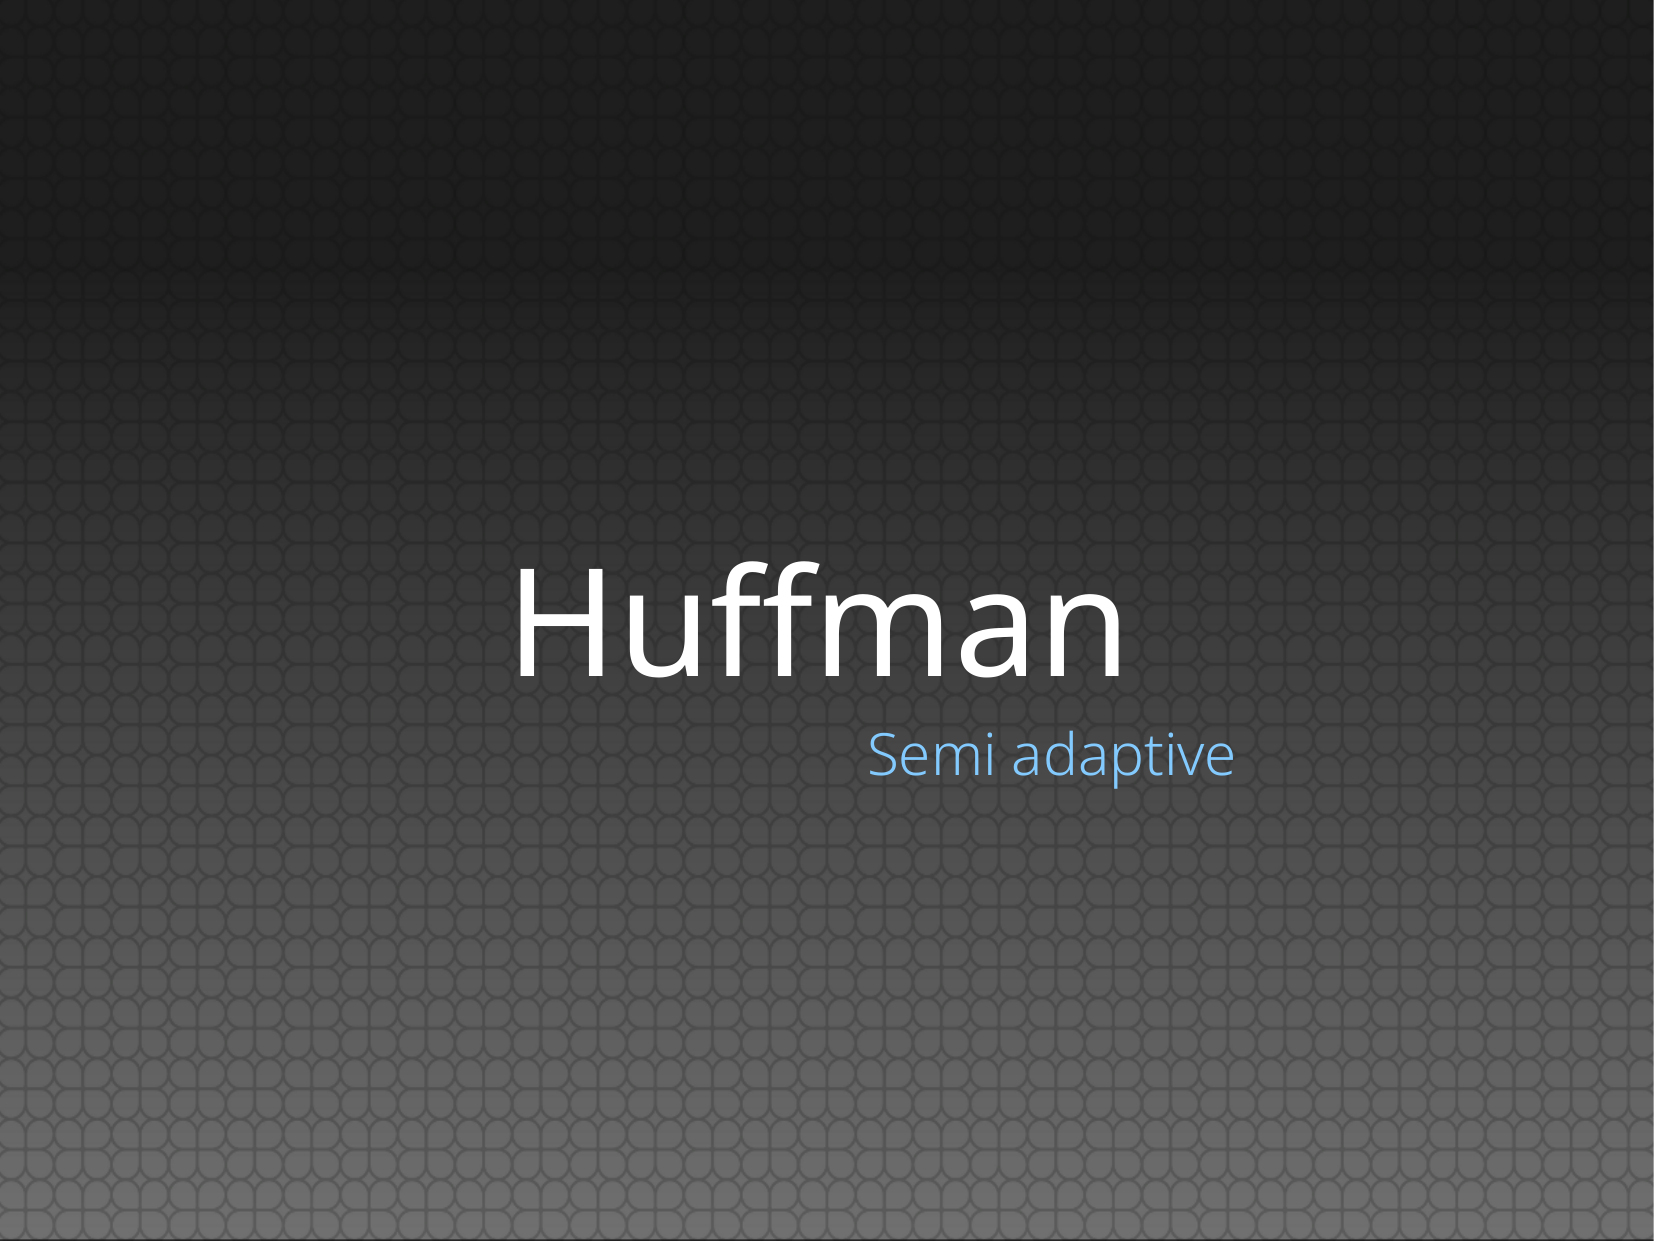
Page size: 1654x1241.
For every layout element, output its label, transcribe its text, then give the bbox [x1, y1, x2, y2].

title Huffman [75, 525, 1564, 713]
text_box Semi adaptive [852, 705, 1302, 789]
picture [0, 0, 1654, 1241]
